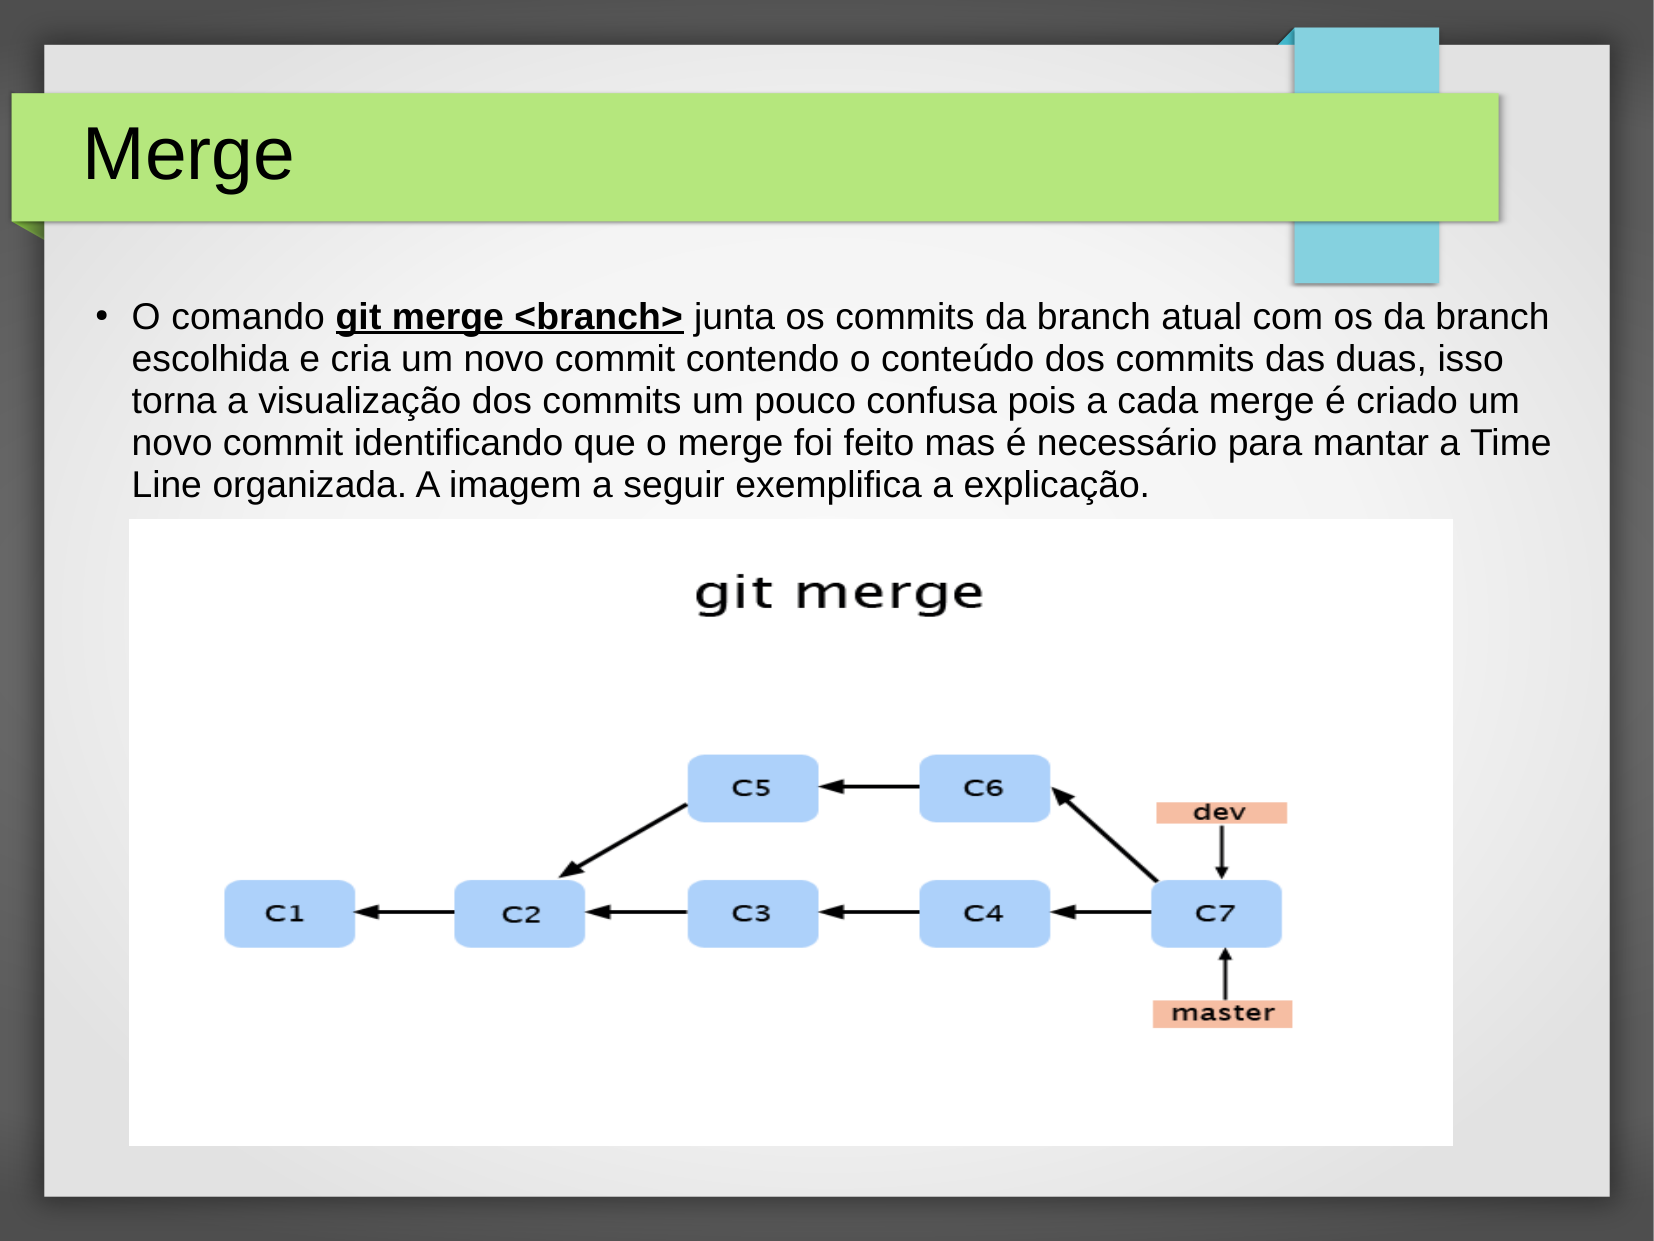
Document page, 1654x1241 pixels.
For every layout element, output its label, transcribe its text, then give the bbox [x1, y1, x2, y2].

list O comando git merge <branch> junta os commits da branch atual com os da branch escolhida e cria um novo commit contendo o conteúdo dos commits das duas, isso torna a visualização dos commits um pouco confusa pois a cada merge é criado um novo commit identificando que o merge foi feito mas é necessário para mantar a Time Line organizada. A imagem a seguir exemplifica a explicação. [82, 295, 1571, 508]
title Merge [82, 94, 1264, 213]
picture [0, 0, 1654, 1241]
